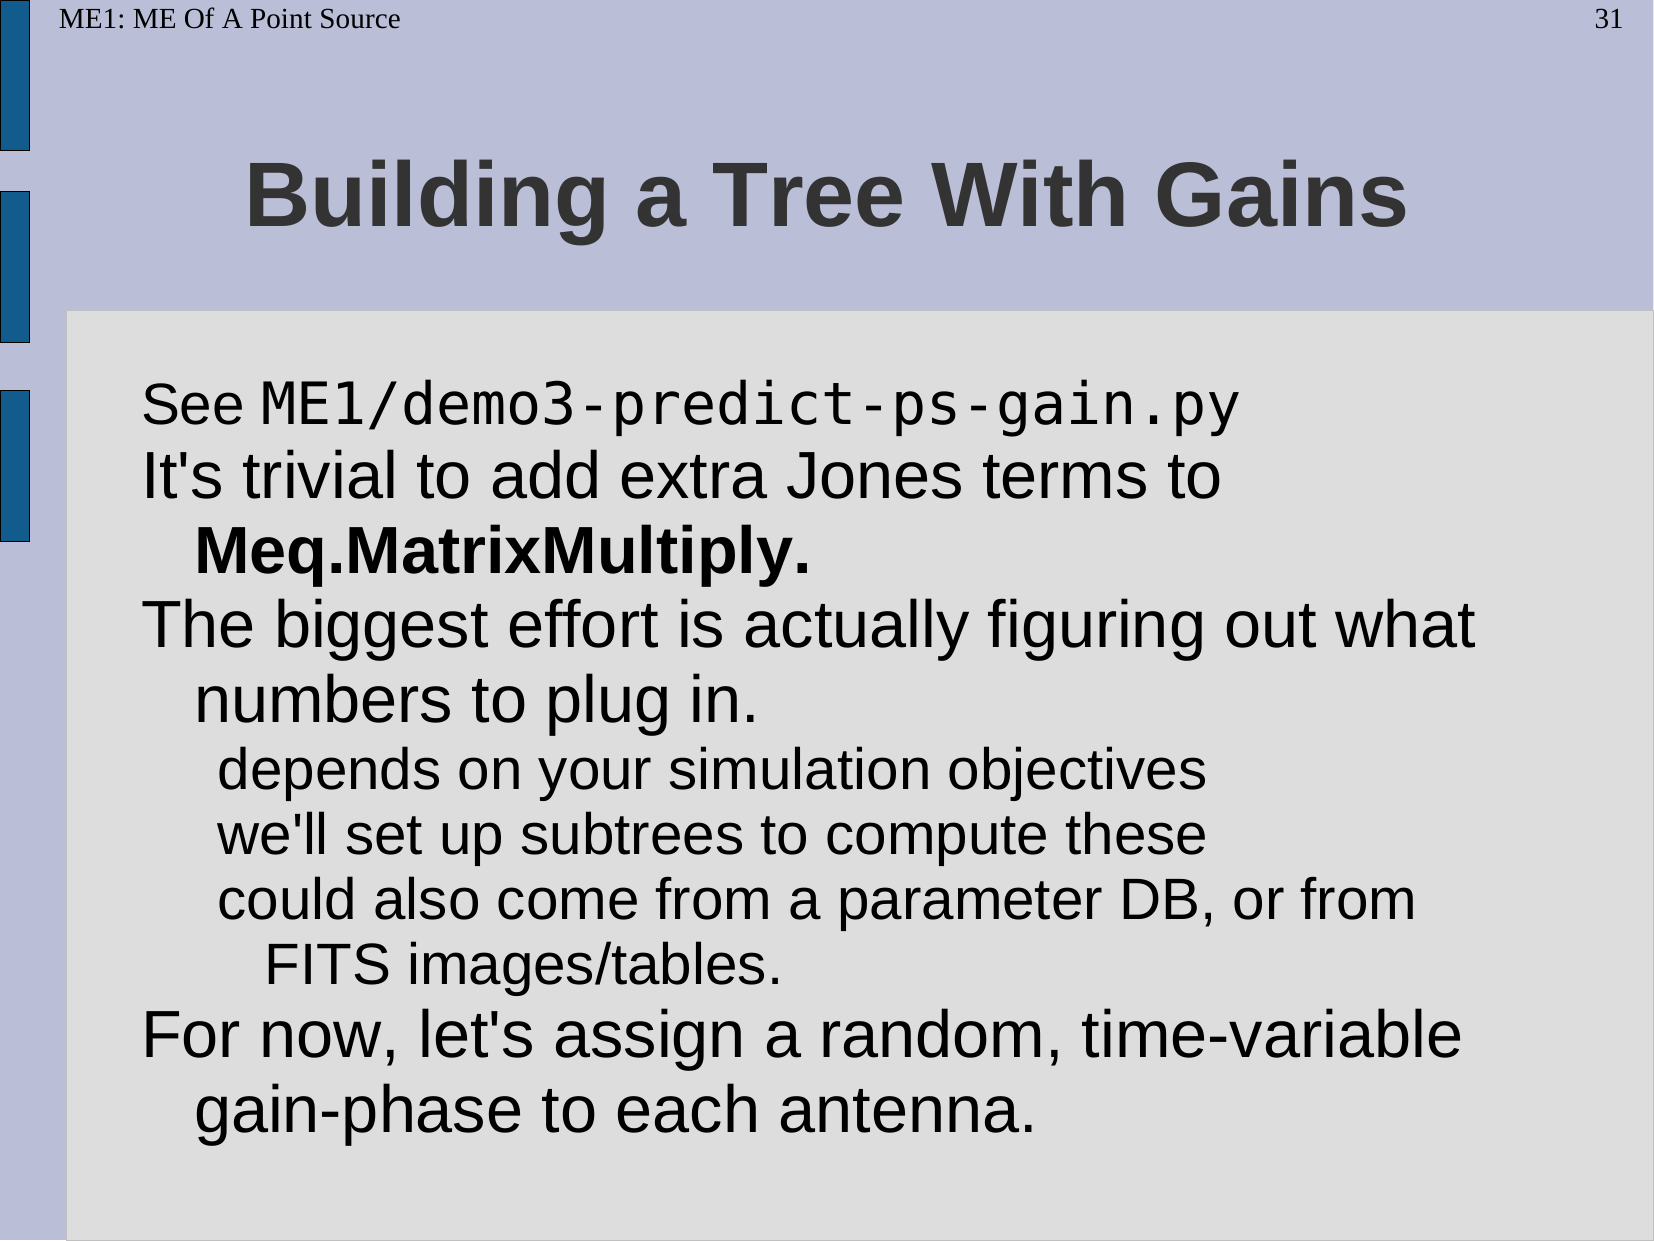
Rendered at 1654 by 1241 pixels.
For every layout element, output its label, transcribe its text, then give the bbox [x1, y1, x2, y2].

title Building a Tree With Gains [121, 91, 1534, 299]
list See ME1/demo3-predict-ps-gain.py It's trivial to add extra Jones terms to Meq.MatrixMultiply. The biggest effort is actually figuring out what numbers to plug in. depends on your simulation objectives we'll set up subtrees to compute these could also come from a parameter DB, or from FITS images/tables. For now, let's assign a random, time-variable gain-phase to each antenna. [123, 370, 1536, 1176]
